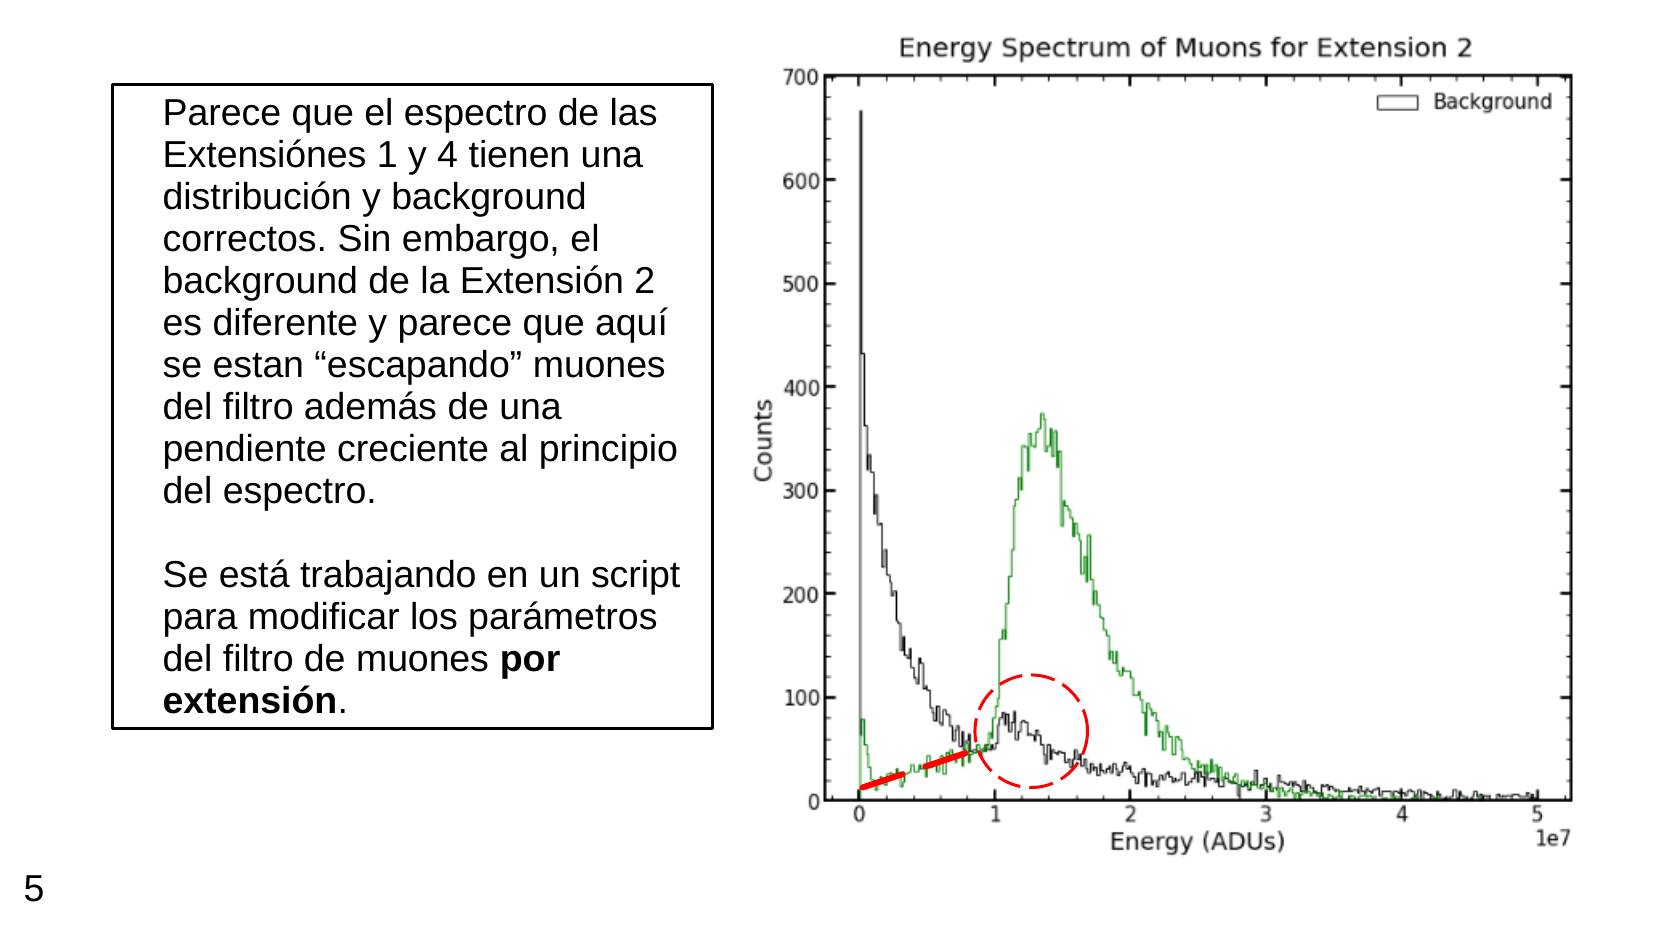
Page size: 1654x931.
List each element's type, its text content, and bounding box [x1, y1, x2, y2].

text_box Parece que el espectro de las Extensiónes 1 y 4 tienen una distribución y background correctos. Sin embargo, el background de la Extensión 2 es diferente y parece que aquí se estan “escapando” muones del filtro además de una pendiente creciente al principio del espectro. Se está trabajando en un script para modificar los parámetros del filtro de muones por extensión. [112, 84, 713, 729]
text_box <number> [8, 860, 638, 931]
picture [750, 34, 1576, 863]
text_box [974, 674, 1088, 788]
